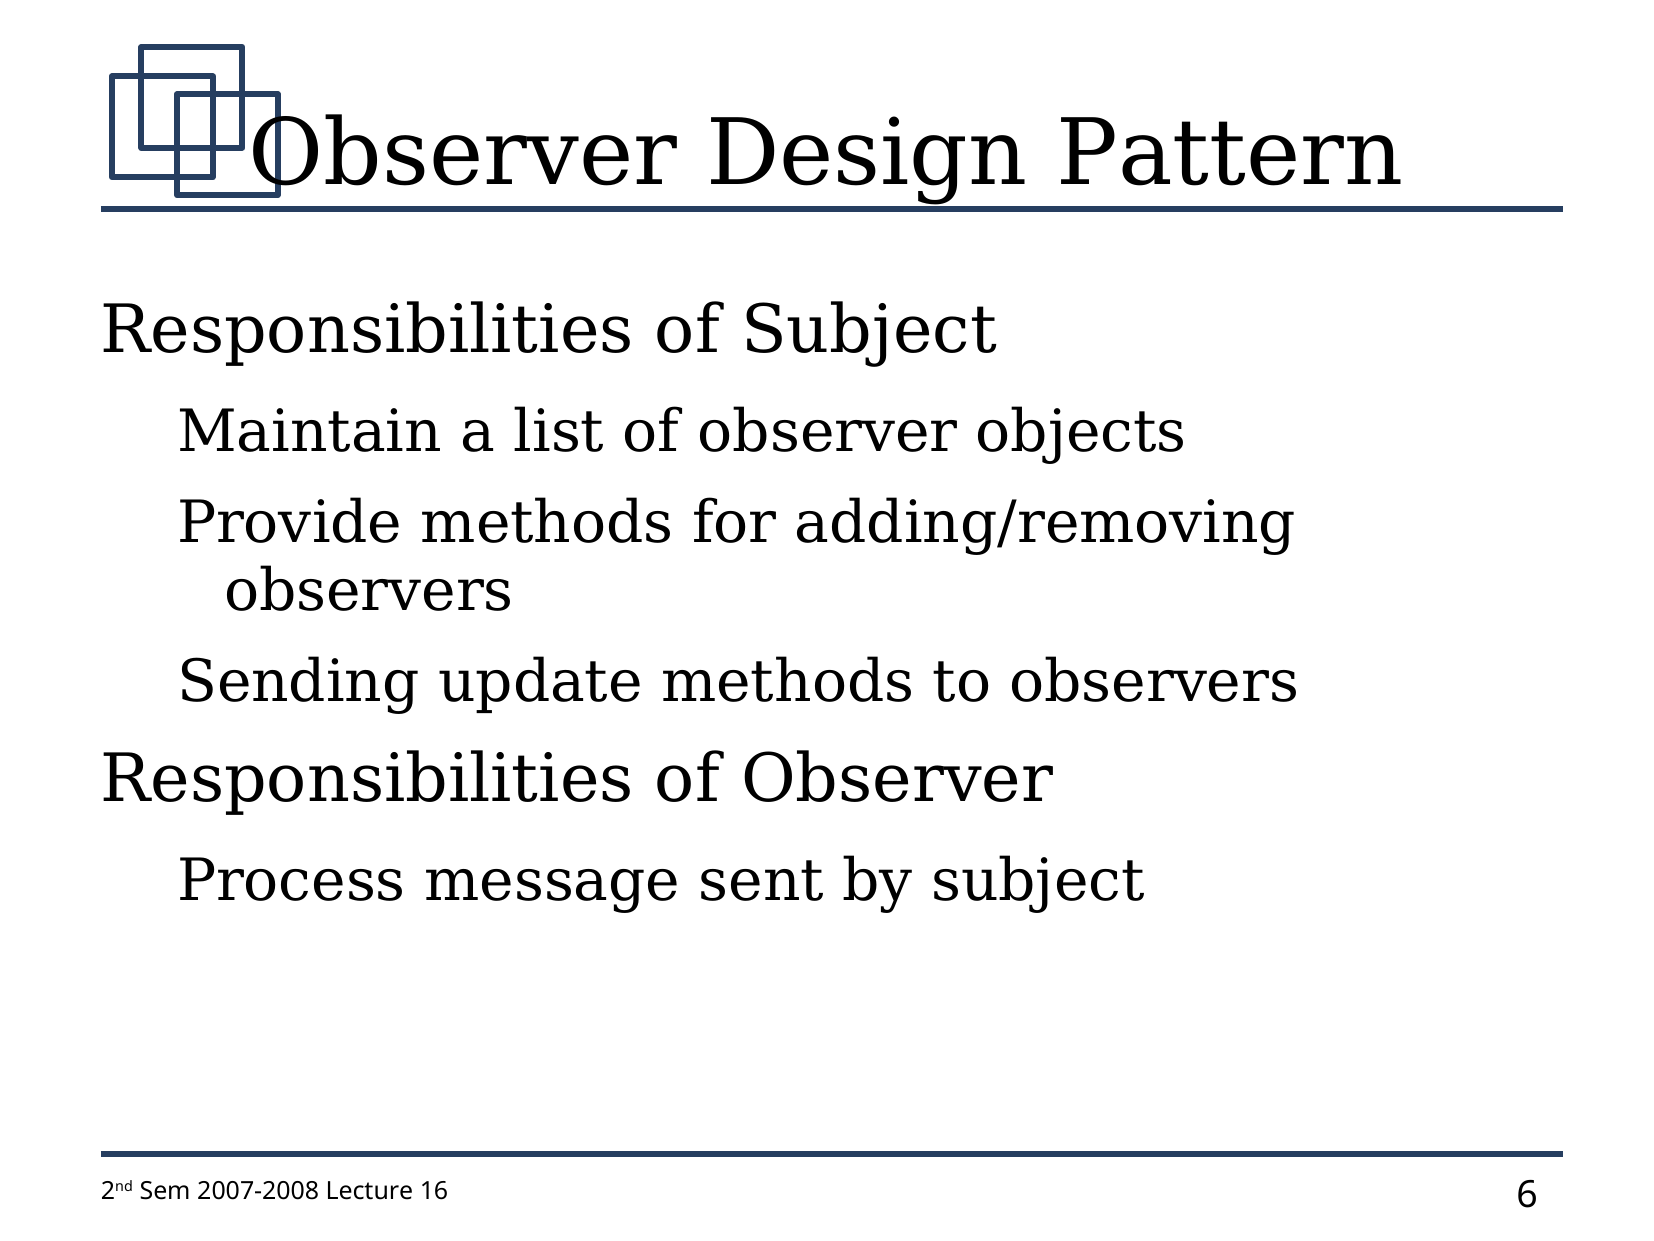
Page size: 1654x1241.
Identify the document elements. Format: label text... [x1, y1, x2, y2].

list Responsibilities of Subject Maintain a list of observer objects Provide methods for adding/removing observers Sending update methods to observers Responsibilities of Observer Process message sent by subject [82, 290, 1571, 1109]
title Observer Design Pattern [82, 49, 1571, 257]
